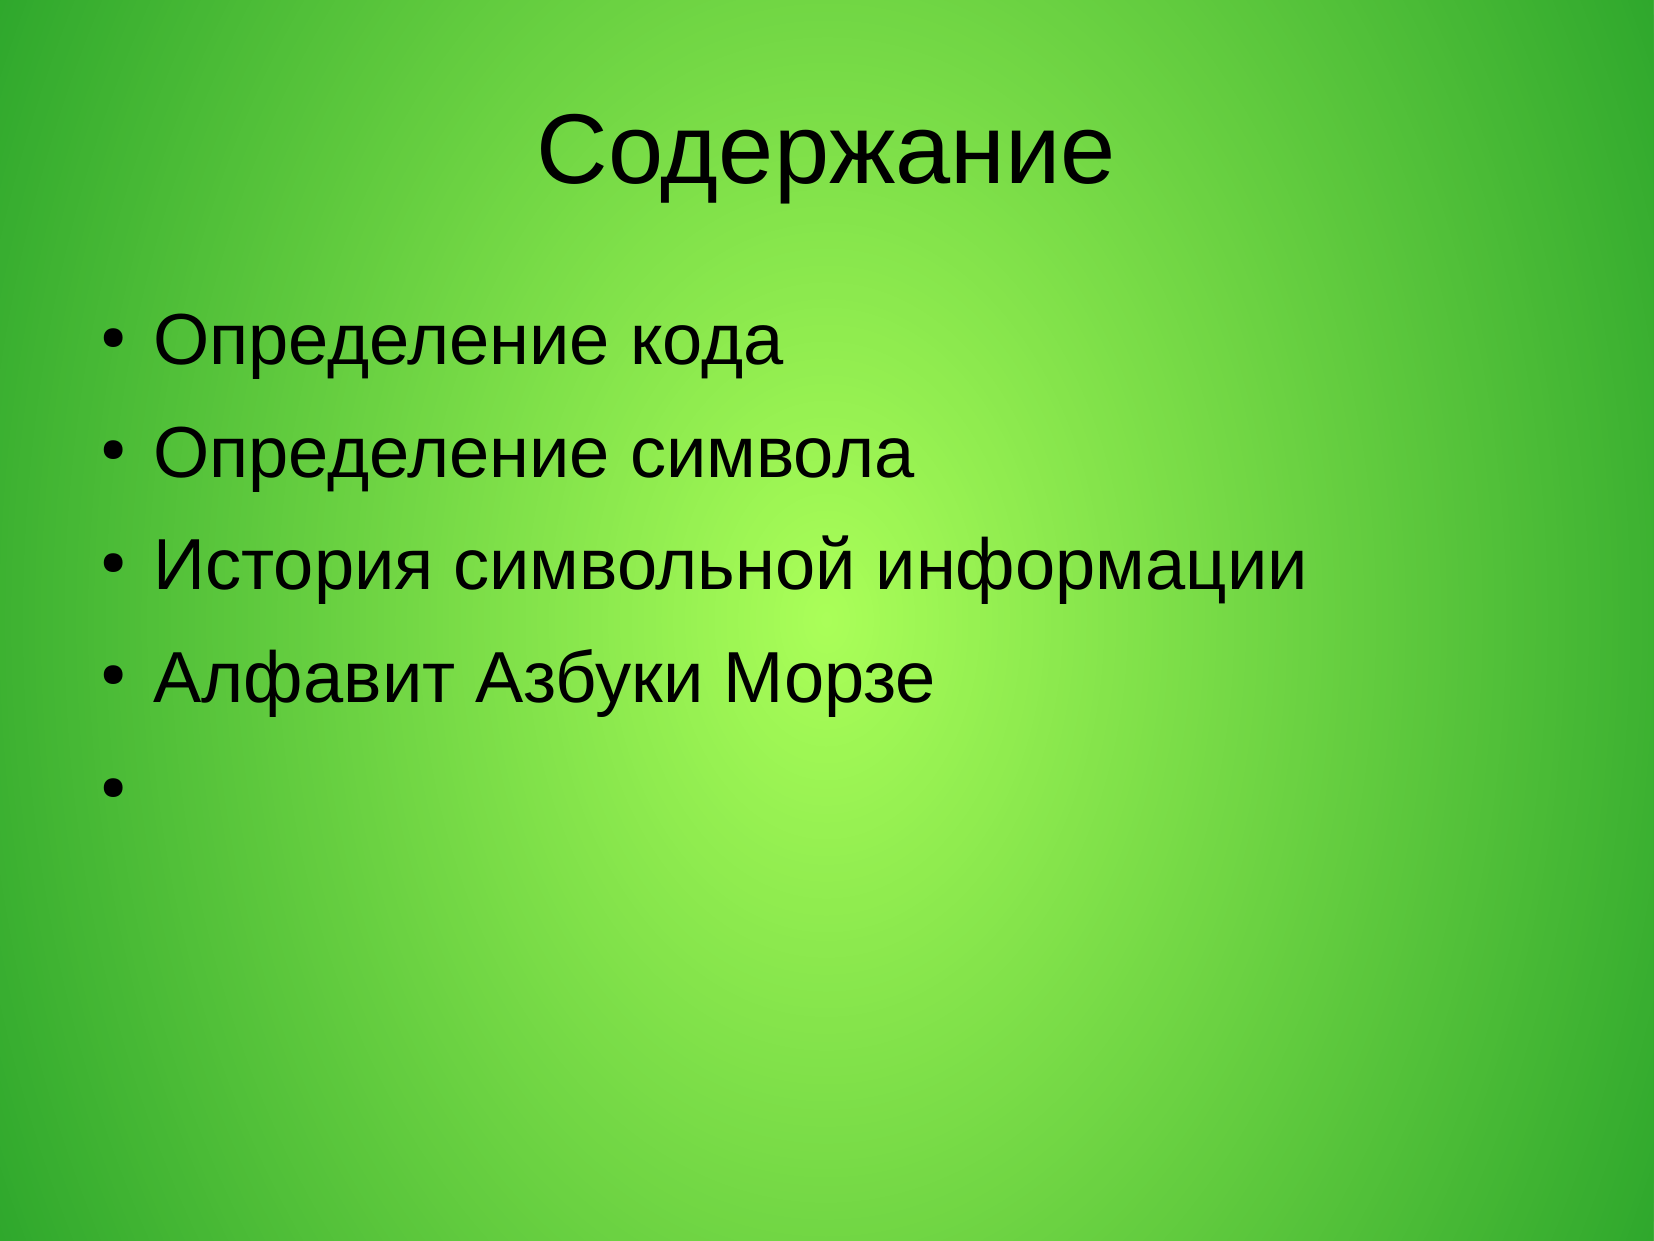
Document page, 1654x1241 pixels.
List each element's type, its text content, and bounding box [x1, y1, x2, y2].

list Определение кода Определение символа История символьной информации Алфавит Азбуки Морзе [82, 299, 1571, 1019]
title Содержание [82, 47, 1571, 252]
